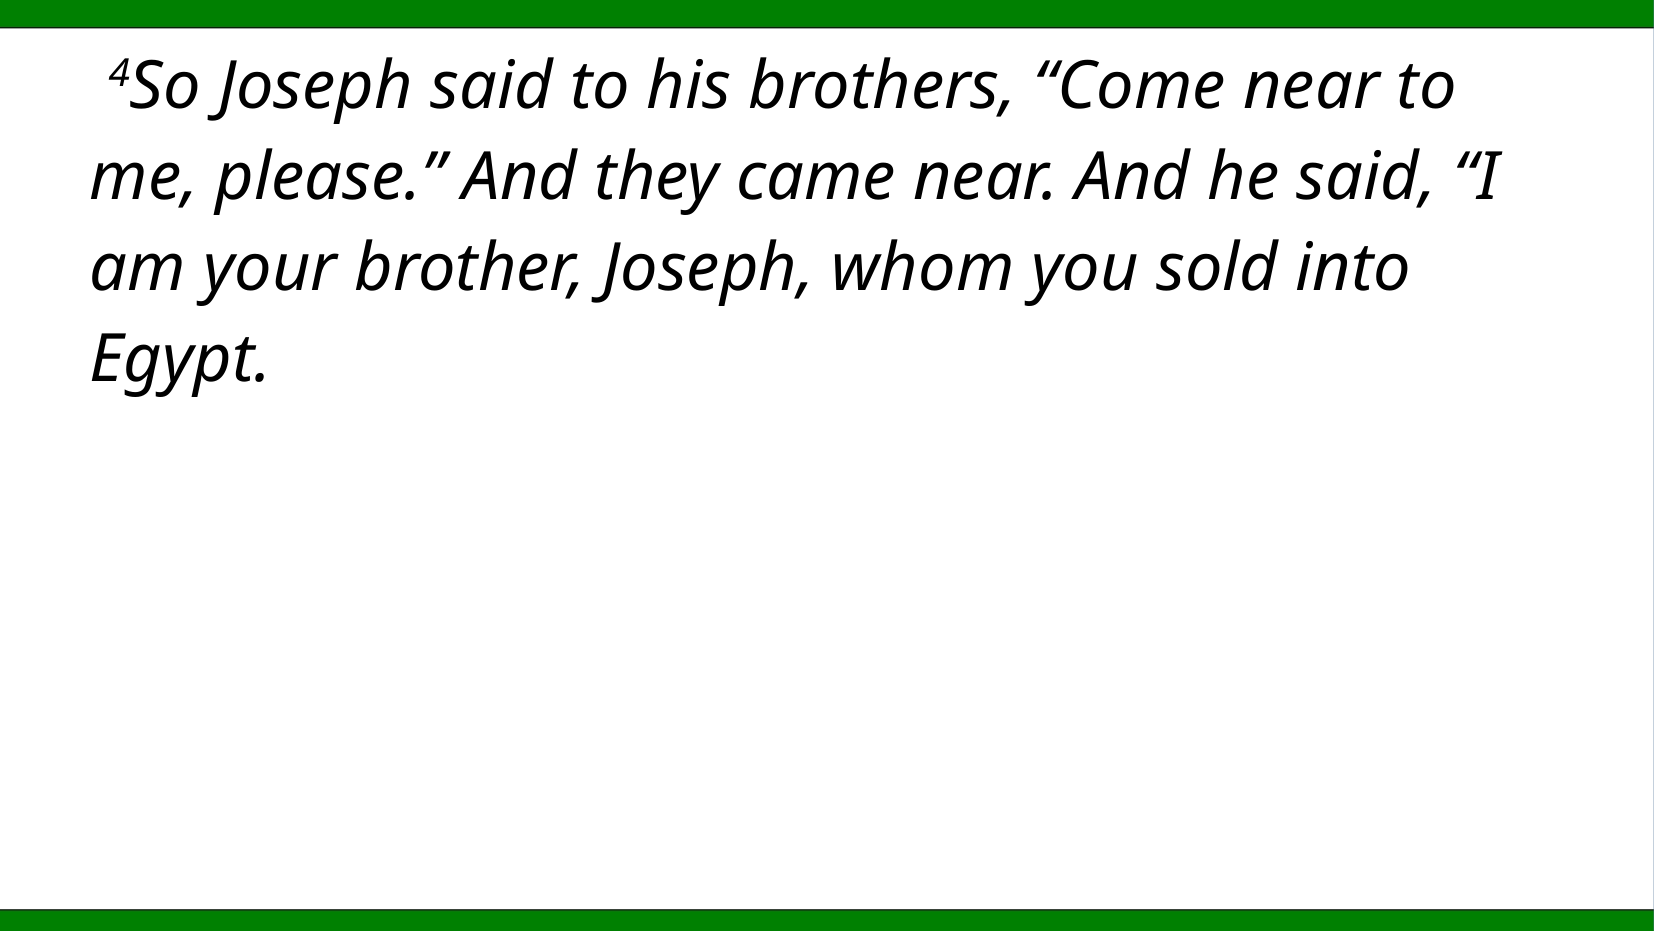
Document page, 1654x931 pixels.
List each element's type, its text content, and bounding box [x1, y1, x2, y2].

picture [0, 0, 1654, 931]
text_box 4So Joseph said to his brothers, “Come near to me, please.” And they came near. And he said, “I am your brother, Joseph, whom you sold into Egypt. [75, 30, 1561, 400]
